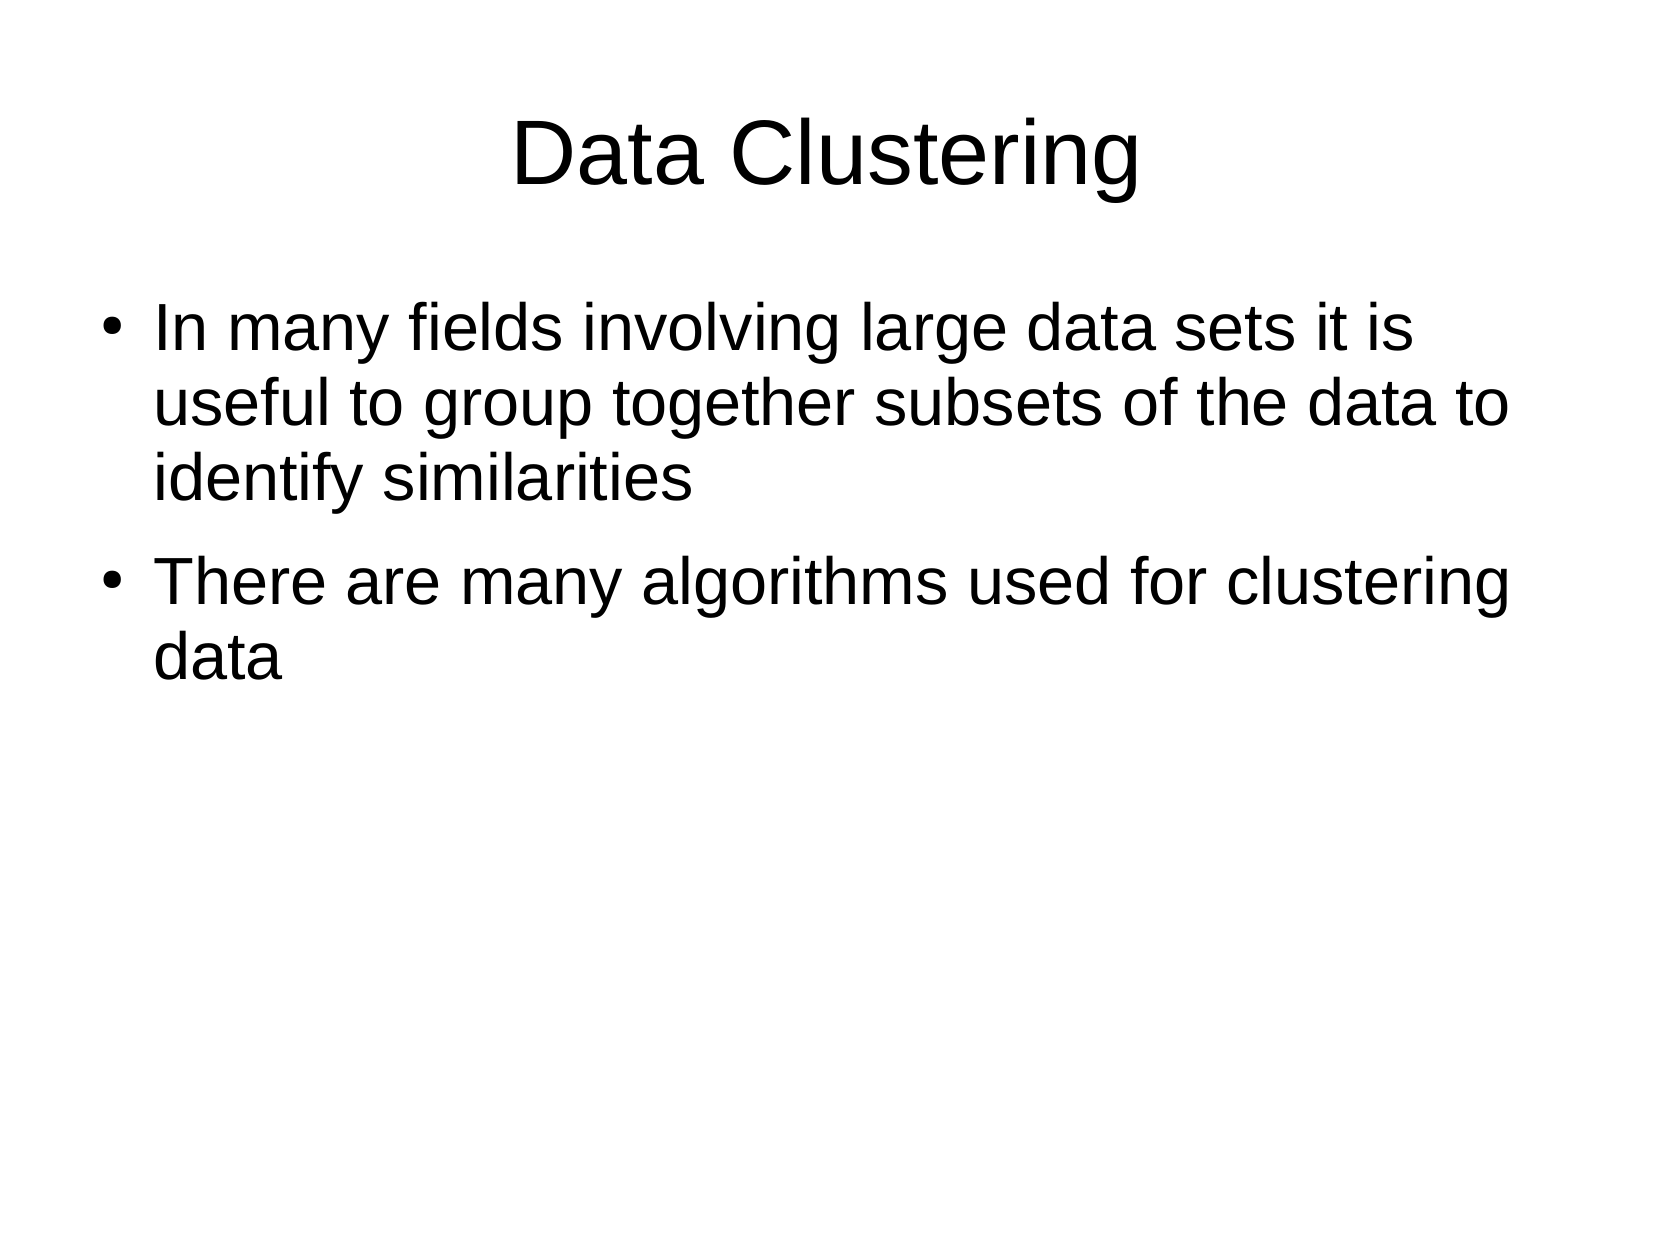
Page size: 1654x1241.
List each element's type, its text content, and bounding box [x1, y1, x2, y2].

title Data Clustering [82, 49, 1571, 257]
list In many fields involving large data sets it is useful to group together subsets of the data to identify similarities There are many algorithms used for clustering data [82, 290, 1571, 1010]
